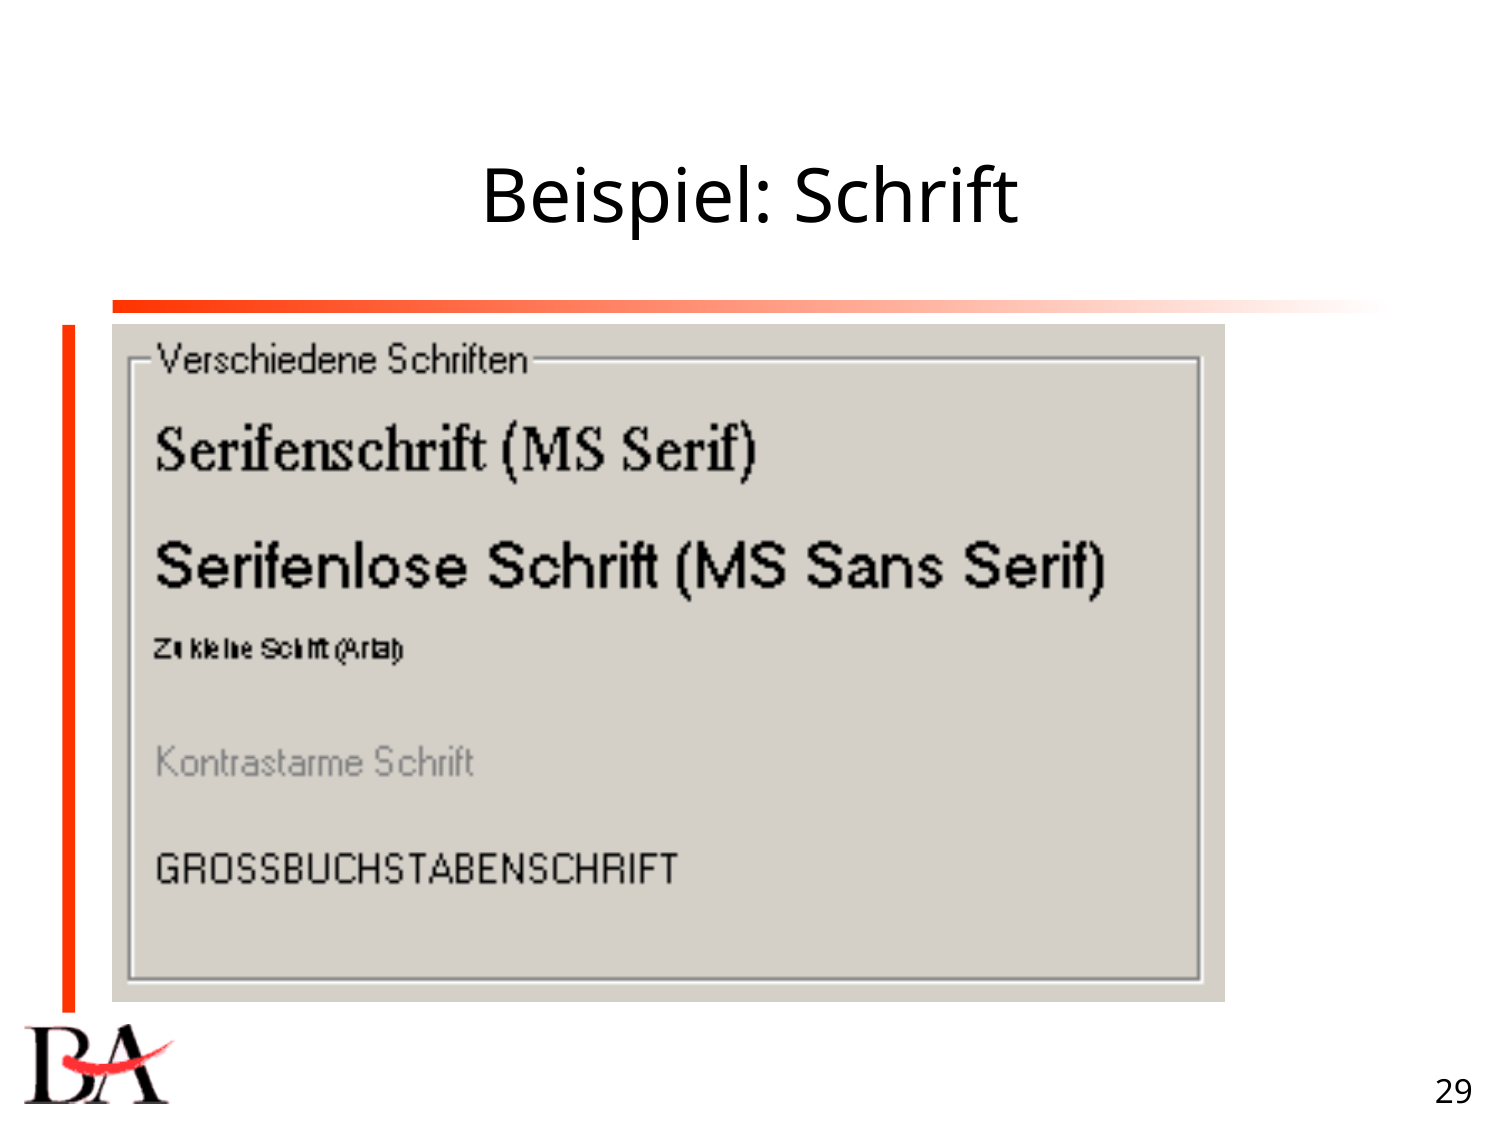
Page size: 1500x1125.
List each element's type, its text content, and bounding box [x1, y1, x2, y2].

title Beispiel: Schrift [112, 99, 1388, 288]
picture [112, 324, 1225, 1002]
picture [24, 1024, 175, 1104]
